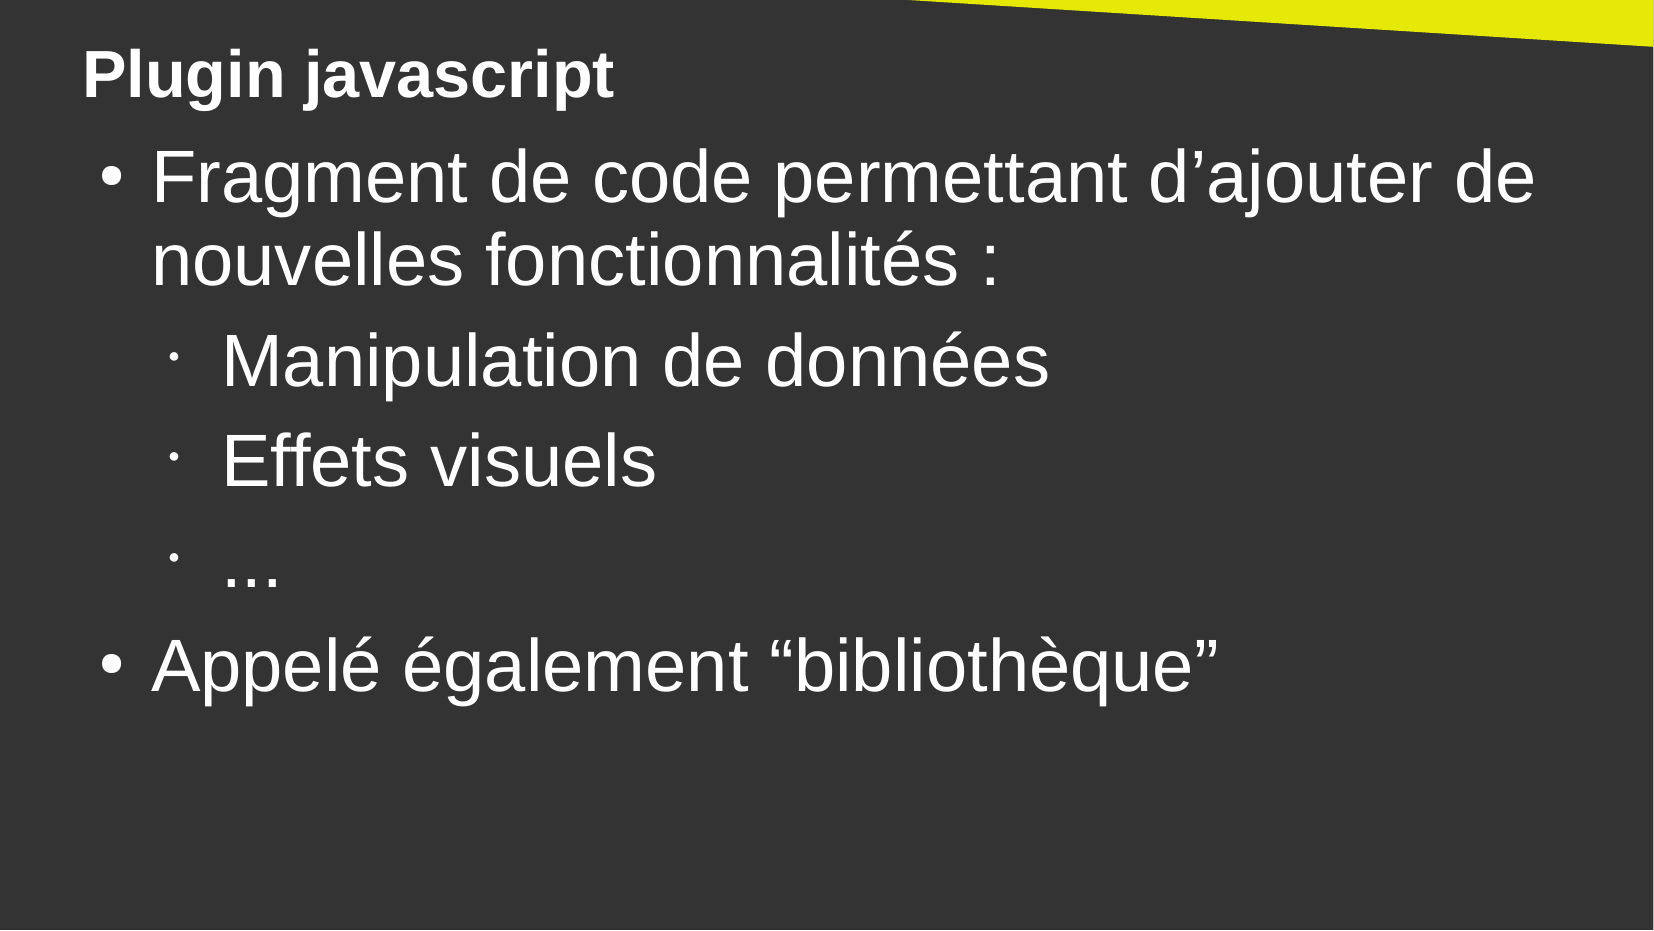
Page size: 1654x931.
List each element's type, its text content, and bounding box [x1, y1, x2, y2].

title Plugin javascript [82, 37, 1571, 114]
text_box [908, 0, 1654, 47]
list Fragment de code permettant d’ajouter de nouvelles fonctionnalités : Manipulation de données Effets visuels ... Appelé également “bibliothèque” [80, 135, 1620, 709]
